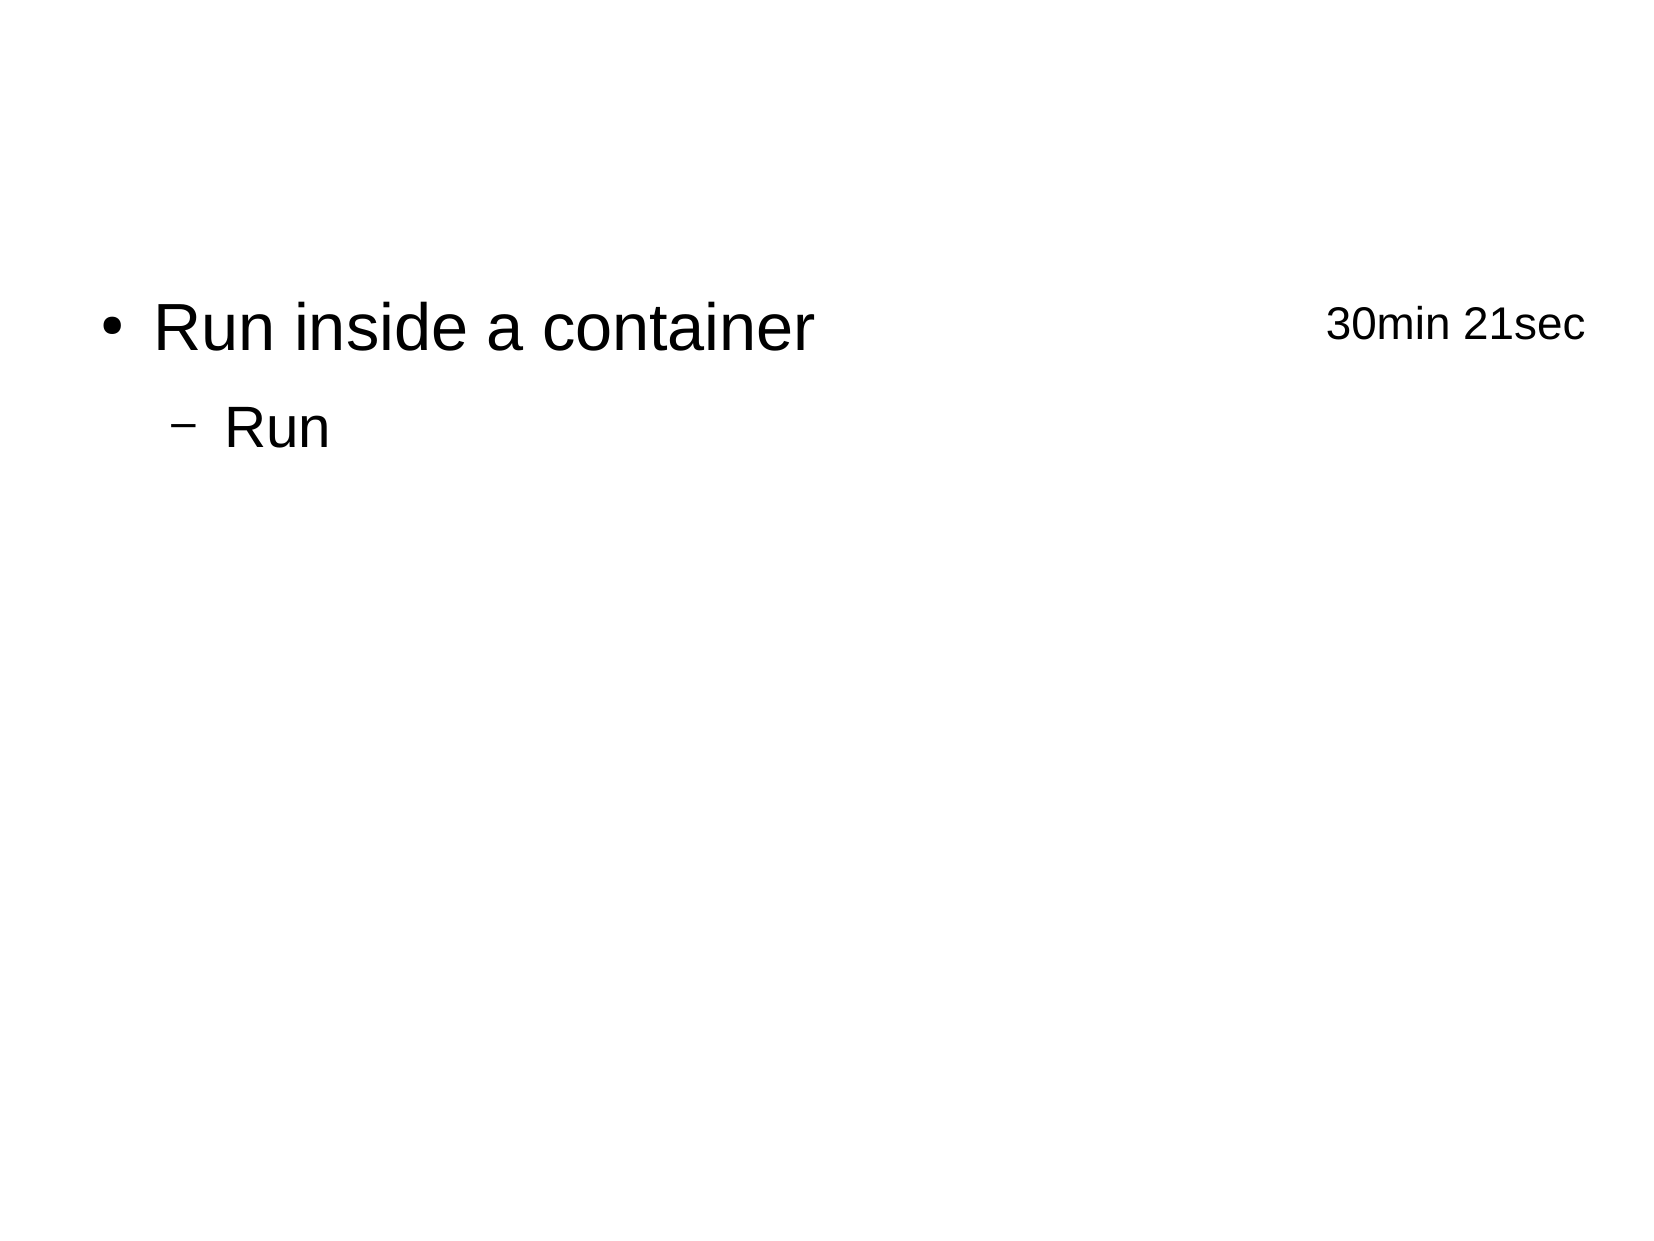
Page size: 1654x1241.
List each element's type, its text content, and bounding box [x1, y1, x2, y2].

text_box 30min 21sec [1275, 290, 1601, 357]
list Run inside a container Run [82, 290, 1571, 1010]
